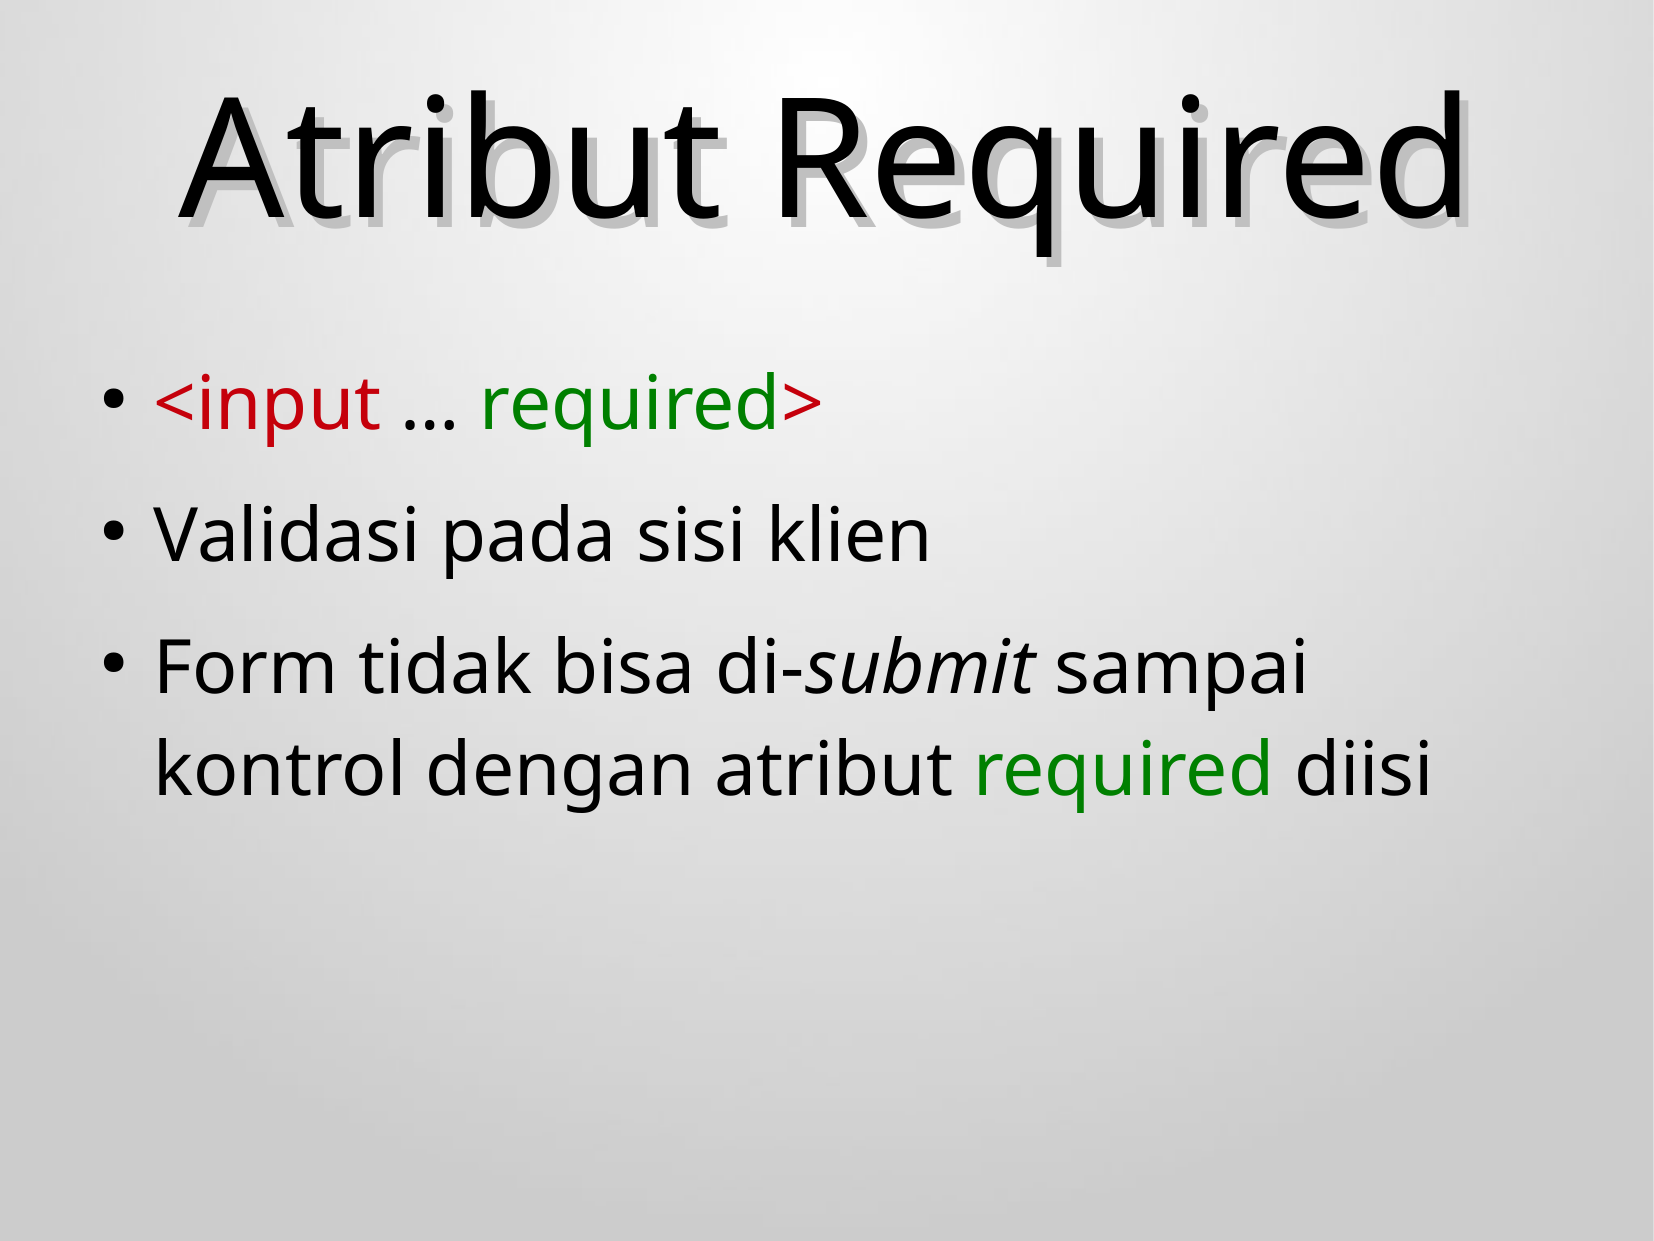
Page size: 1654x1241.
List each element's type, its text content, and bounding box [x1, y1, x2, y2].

title Atribut Required [82, 49, 1571, 257]
picture [0, 0, 1654, 1241]
list <input … required> Validasi pada sisi klien Form tidak bisa di-submit sampai kontrol dengan atribut required diisi [82, 349, 1571, 1168]
